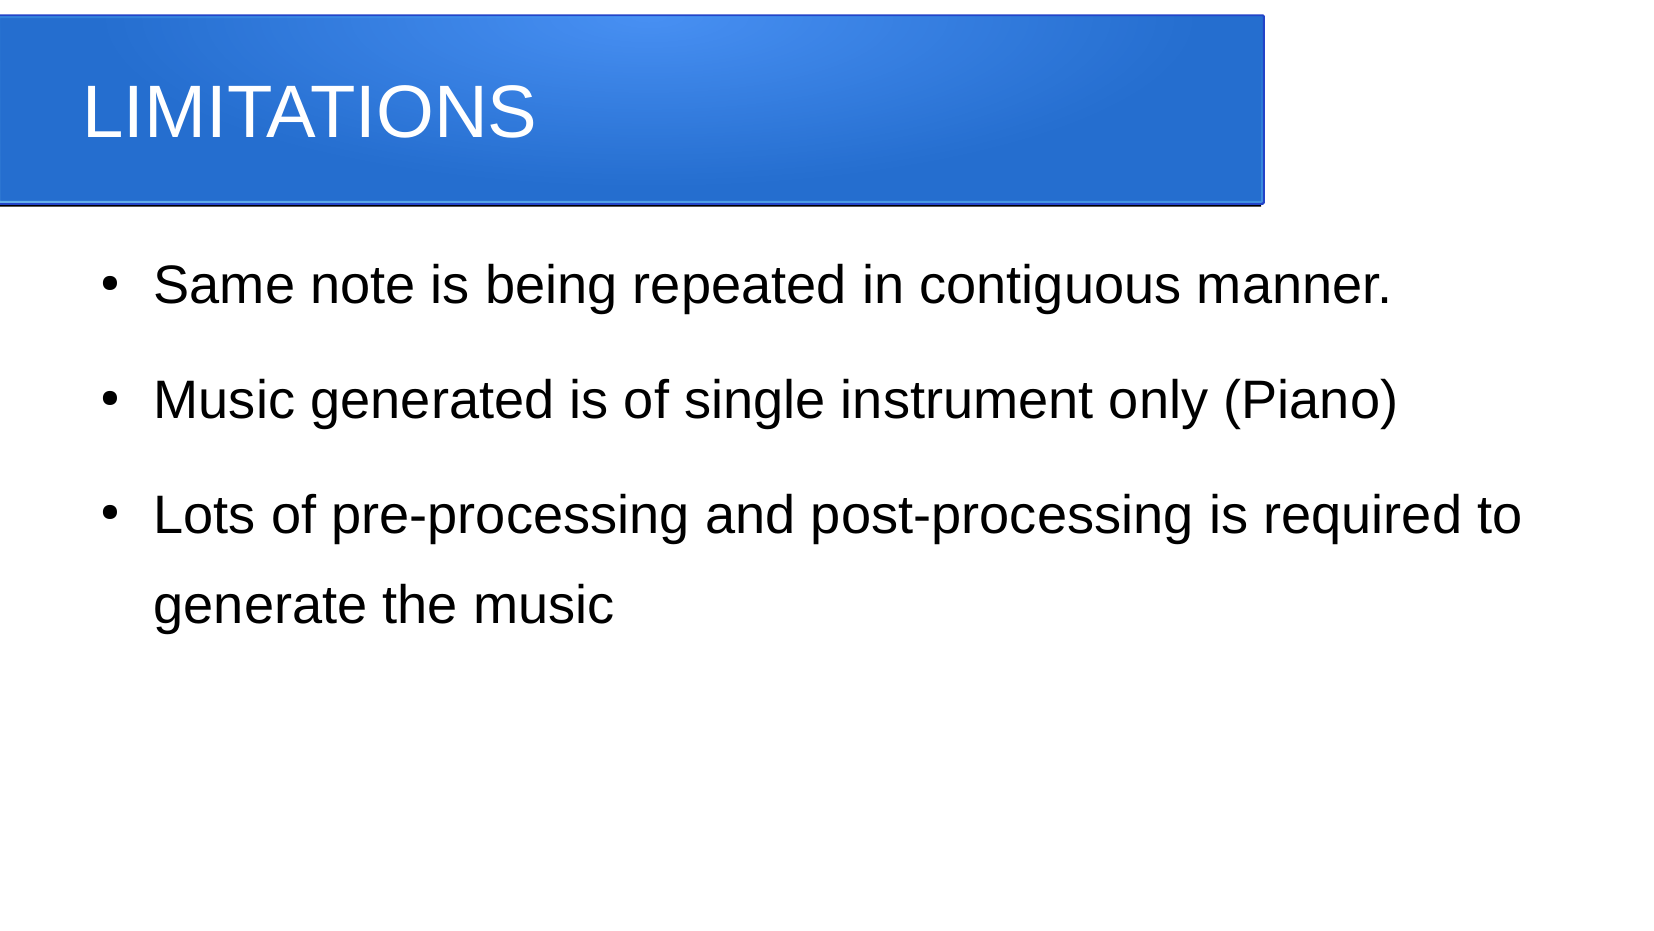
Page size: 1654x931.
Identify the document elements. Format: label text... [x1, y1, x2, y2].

list Same note is being repeated in contiguous manner. Music generated is of single instrument only (Piano) Lots of pre-processing and post-processing is required to generate the music [82, 224, 1571, 764]
title LIMITATIONS [82, 35, 1235, 189]
